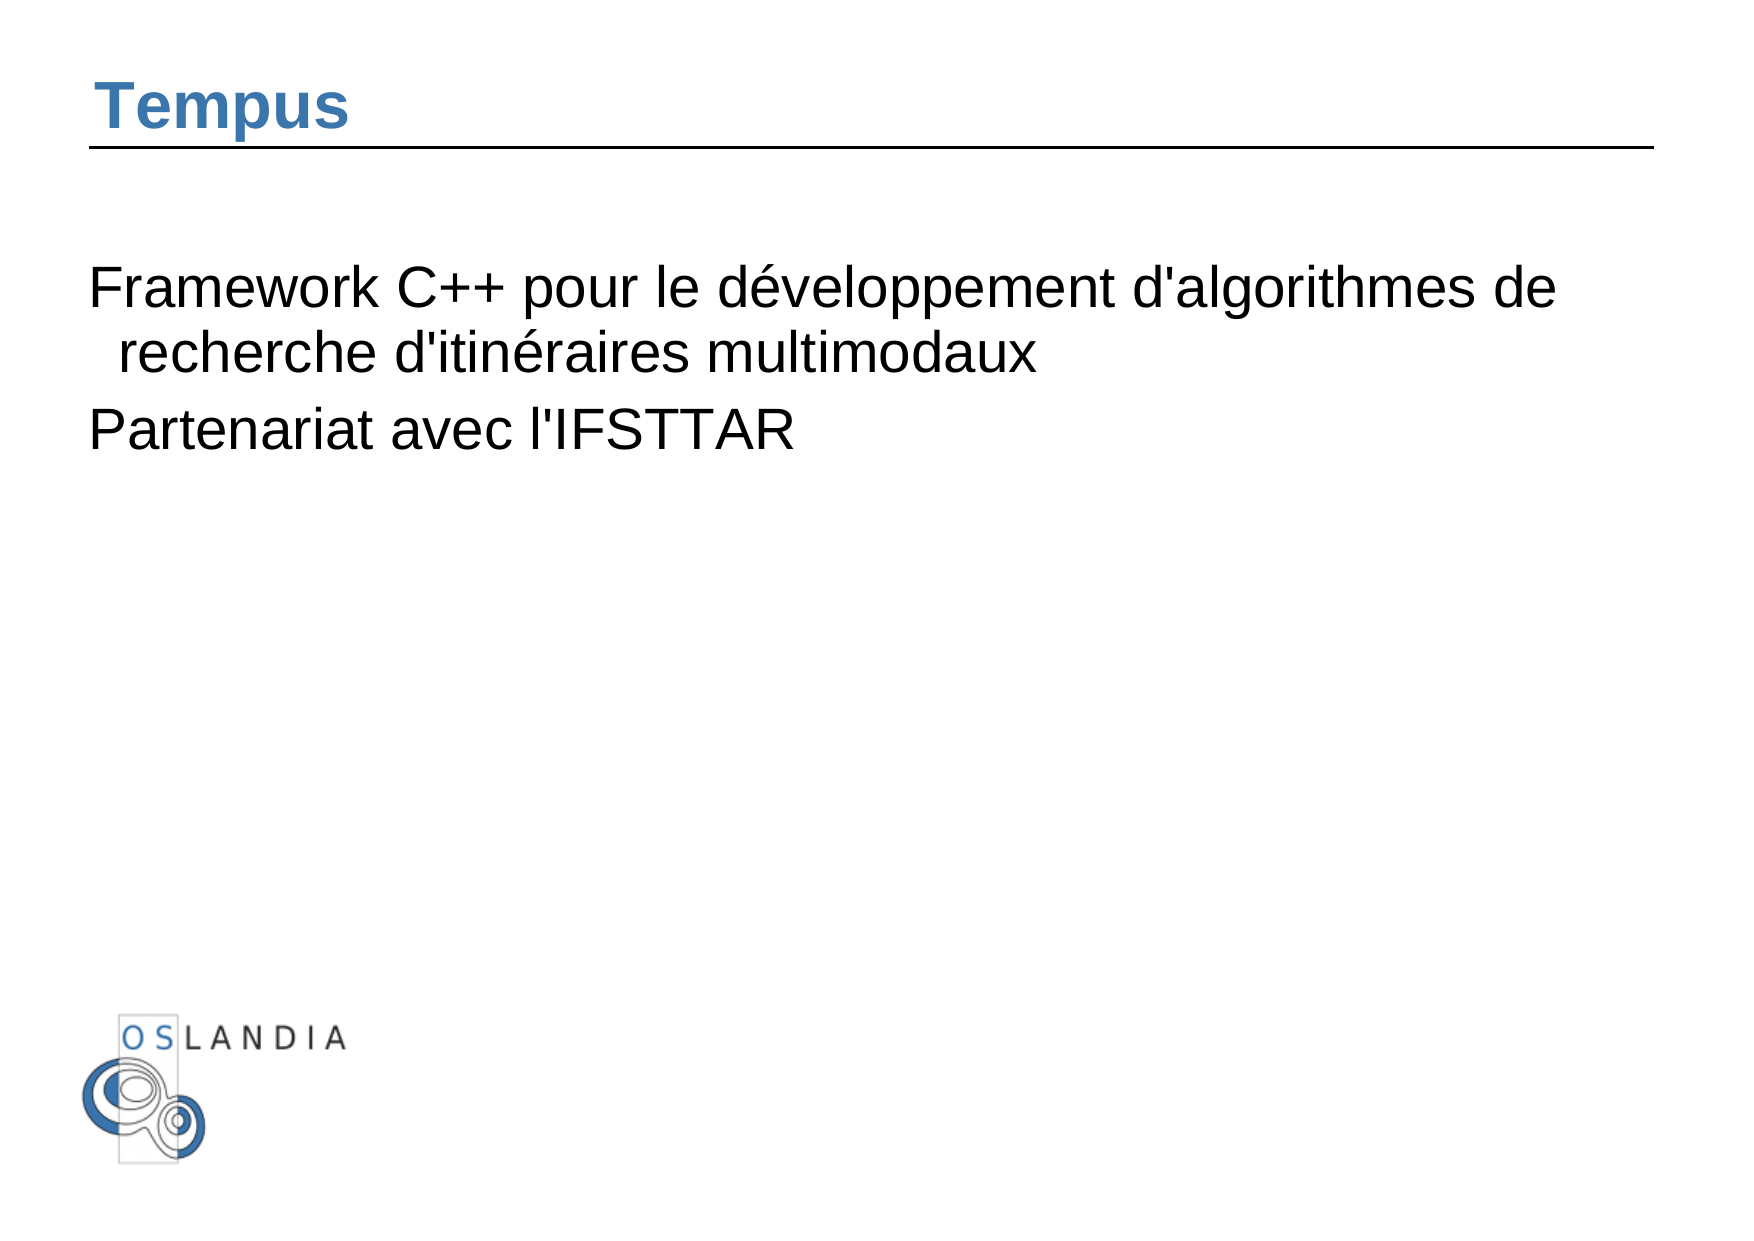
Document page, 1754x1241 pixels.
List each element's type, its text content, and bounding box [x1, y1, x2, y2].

title Tempus [94, 63, 1713, 148]
list Framework C++ pour le développement d'algorithmes de recherche d'itinéraires multimodaux Partenariat avec l'IFSTTAR [88, 177, 1648, 1008]
picture [76, 1003, 355, 1174]
